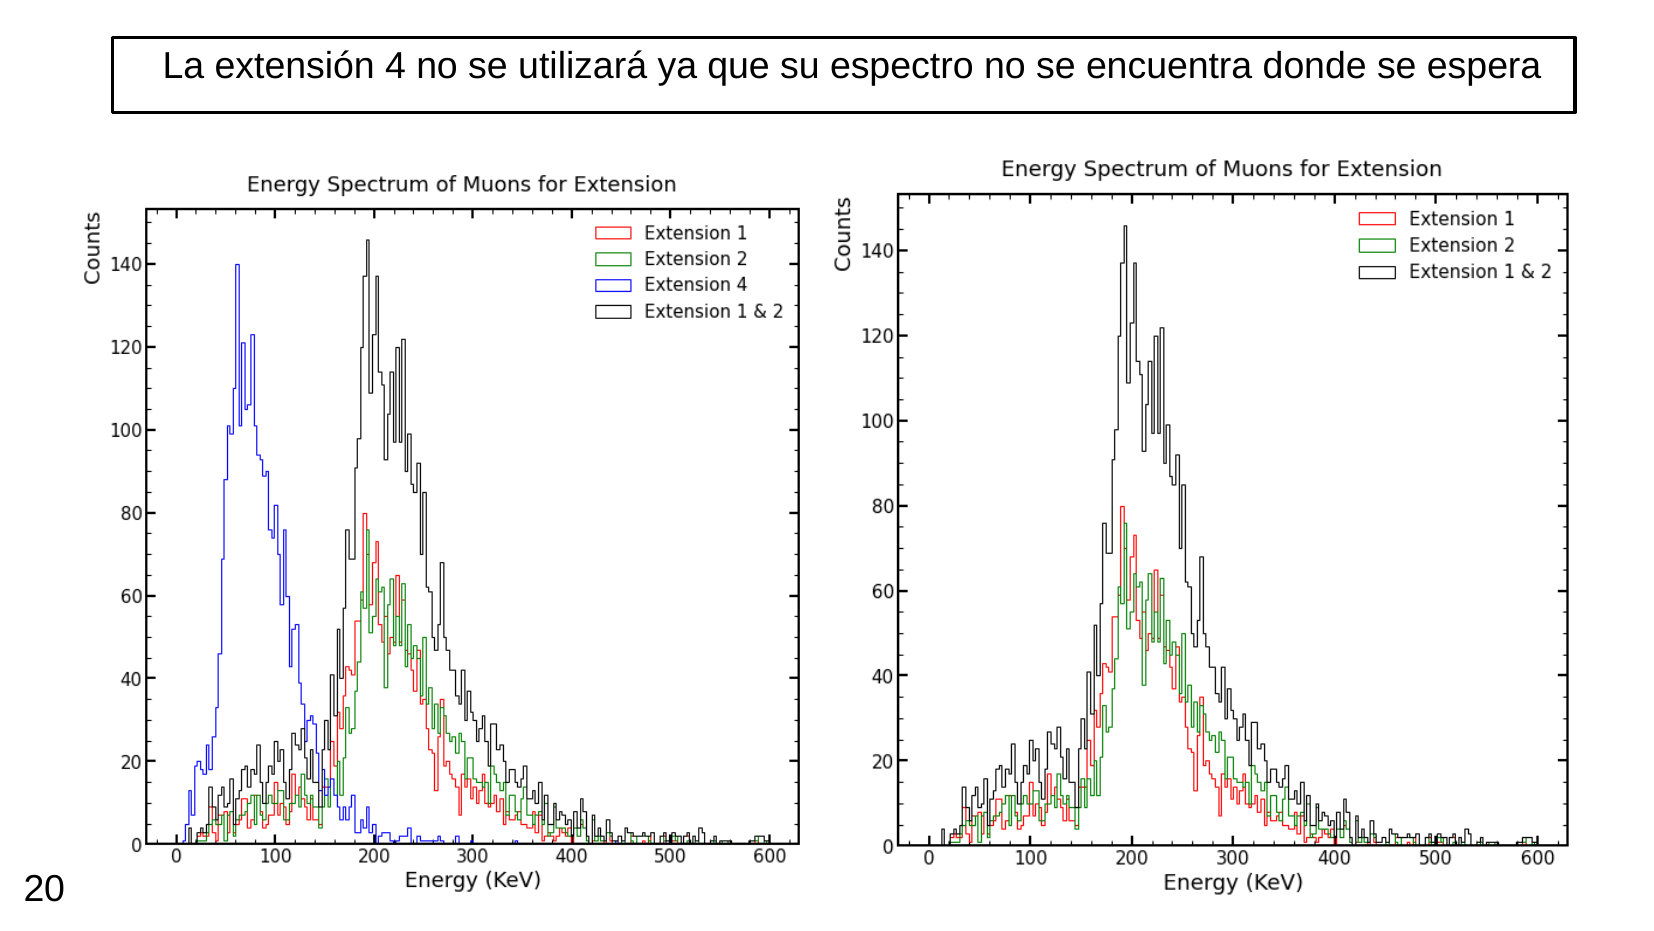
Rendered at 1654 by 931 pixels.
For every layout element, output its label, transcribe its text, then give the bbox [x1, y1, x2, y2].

picture [75, 167, 807, 901]
picture [825, 151, 1576, 903]
text_box La extensión 4 no se utilizará ya que su espectro no se encuentra donde se espera [112, 37, 1576, 113]
text_box <number> [8, 860, 638, 931]
